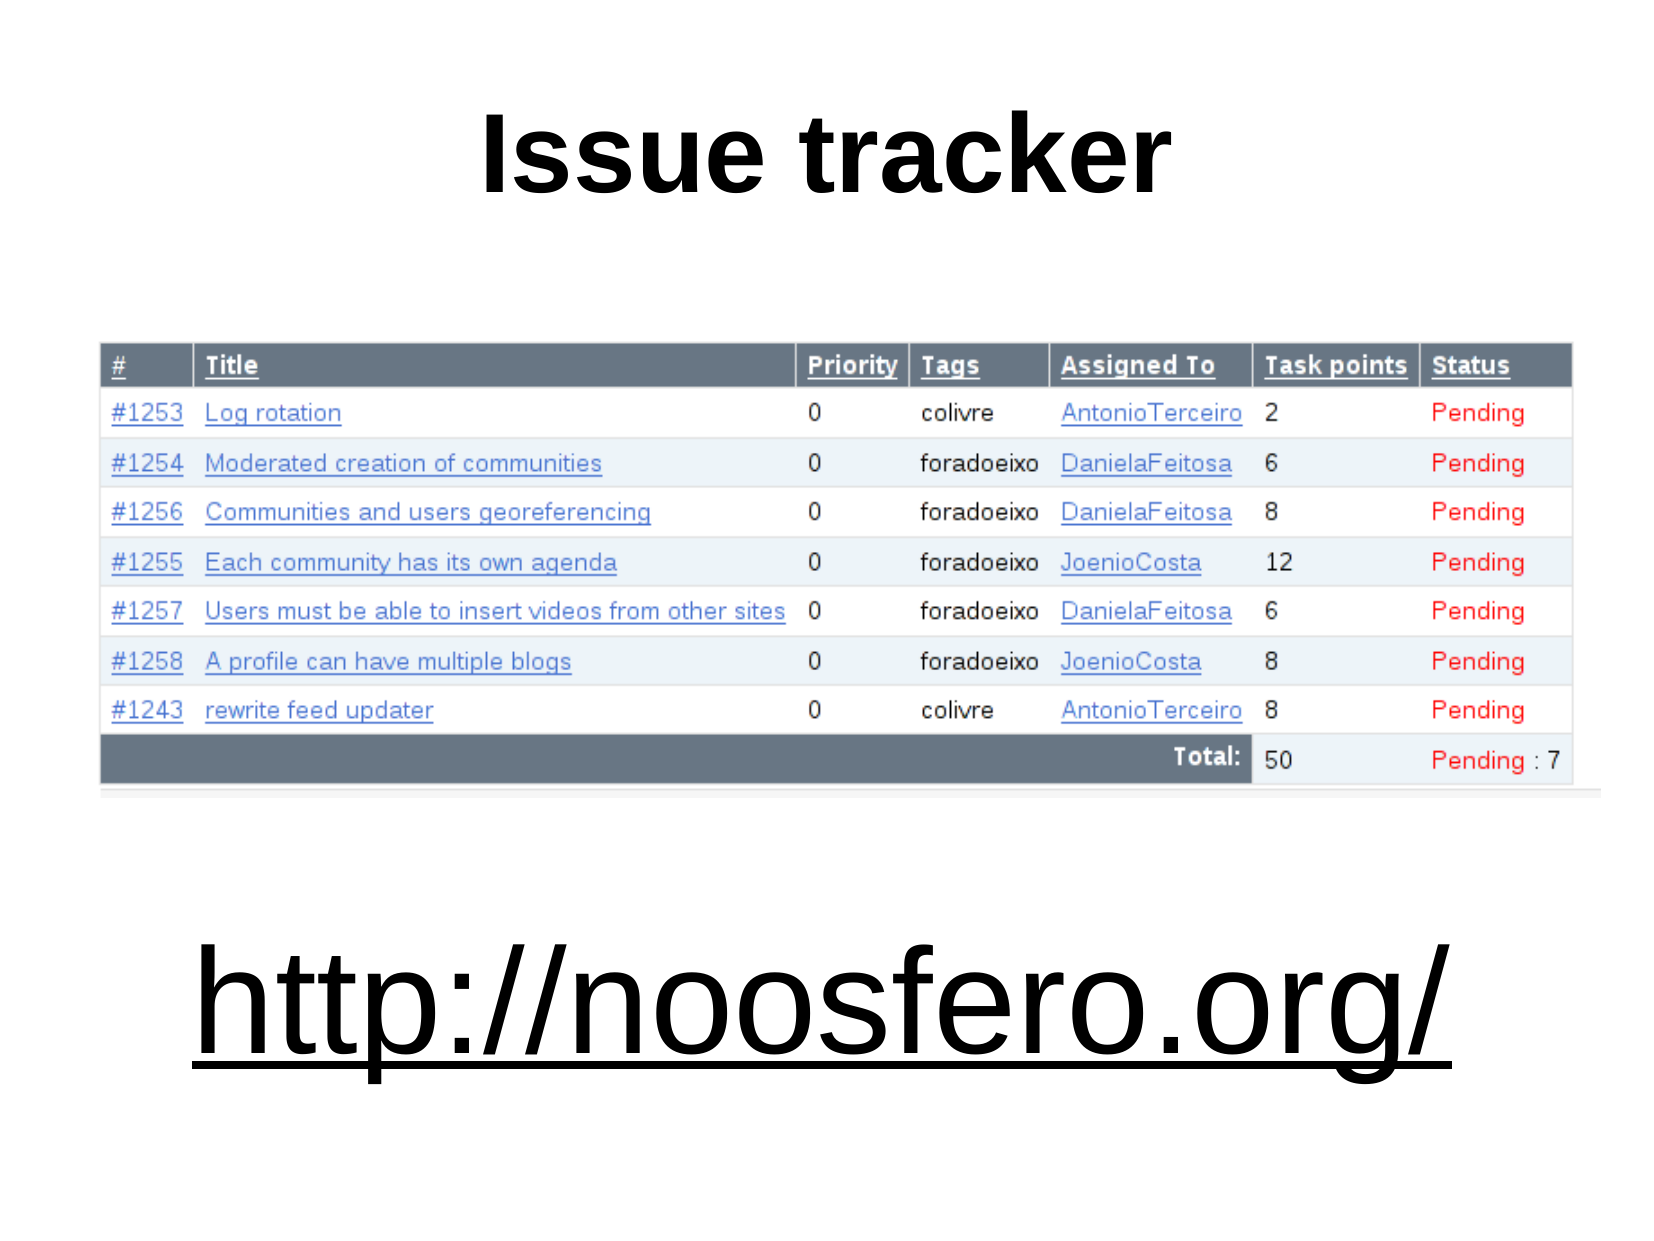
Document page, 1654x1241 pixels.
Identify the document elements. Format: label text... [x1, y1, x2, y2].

text_box http://noosfero.org/ [177, 910, 1477, 1093]
title Issue tracker [82, 49, 1571, 257]
picture [76, 324, 1601, 798]
